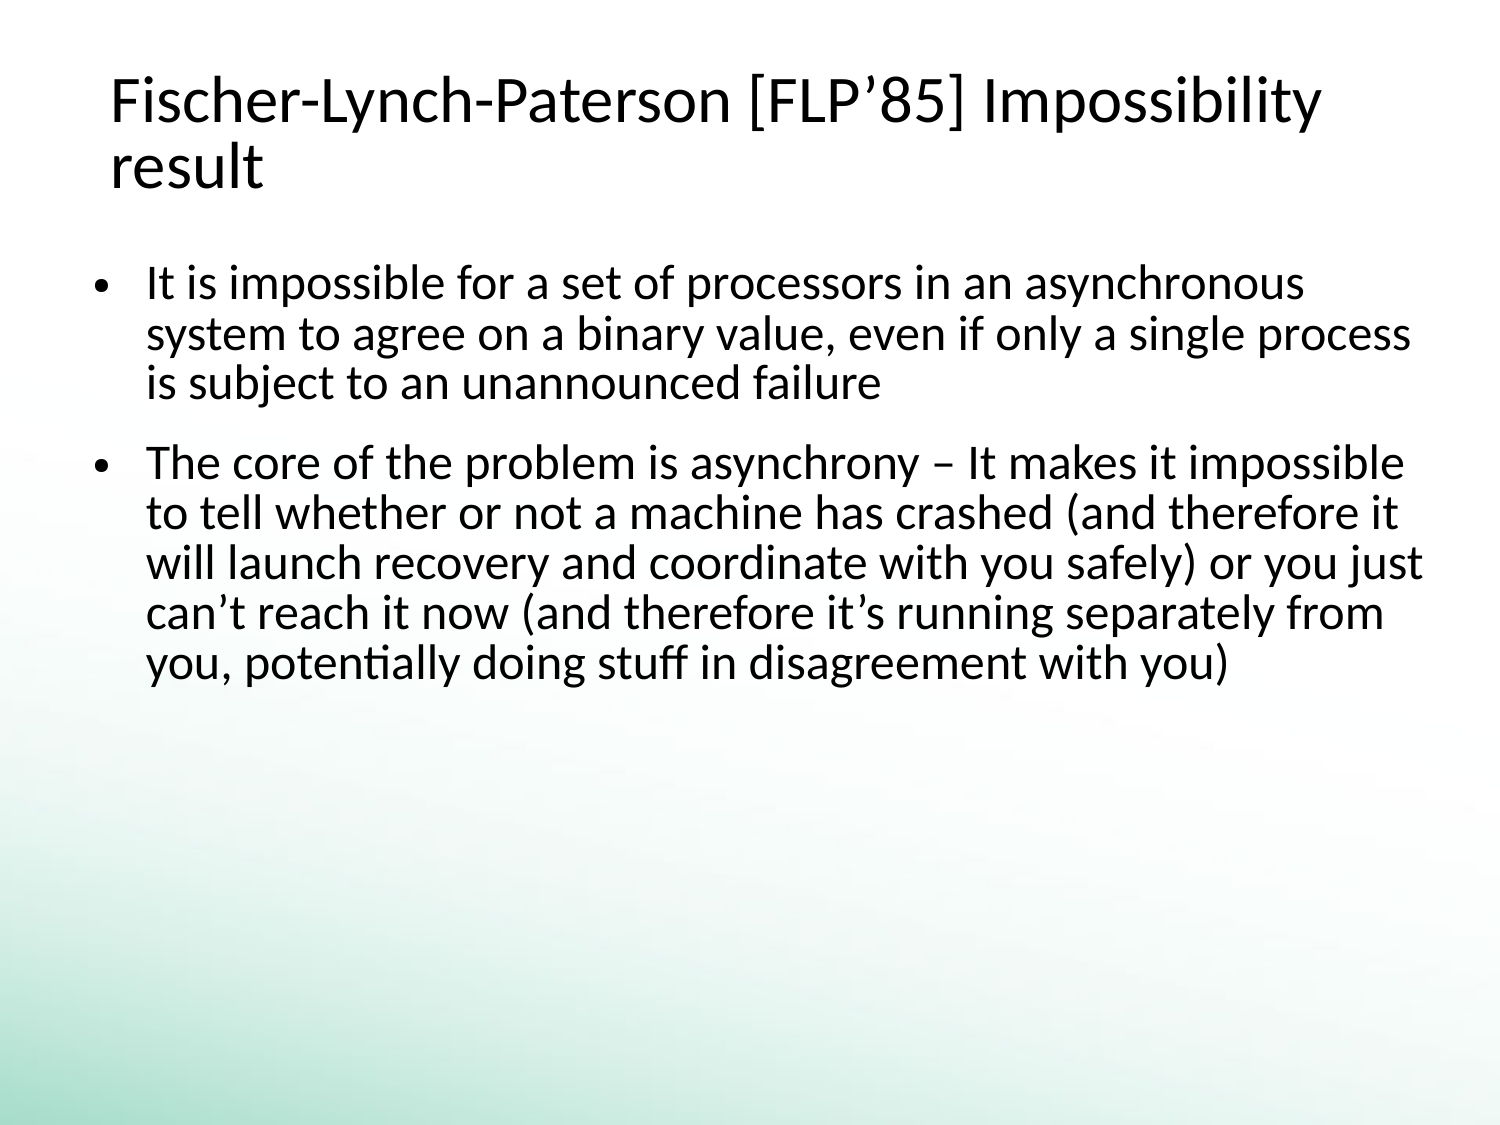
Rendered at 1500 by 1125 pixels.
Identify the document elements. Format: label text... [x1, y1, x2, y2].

list It is impossible for a set of processors in an asynchronous system to agree on a binary value, even if only a single process is subject to an unannounced failure The core of the problem is asynchrony – It makes it impossible to tell whether or not a machine has crashed (and therefore it will launch recovery and coordinate with you safely) or you just can’t reach it now (and therefore it’s running separately from you, potentially doing stuff in disagreement with you) [75, 262, 1425, 1005]
picture [0, 0, 1500, 1125]
title Fischer-Lynch-Paterson [FLP’85] Impossibility result [75, 45, 1425, 233]
